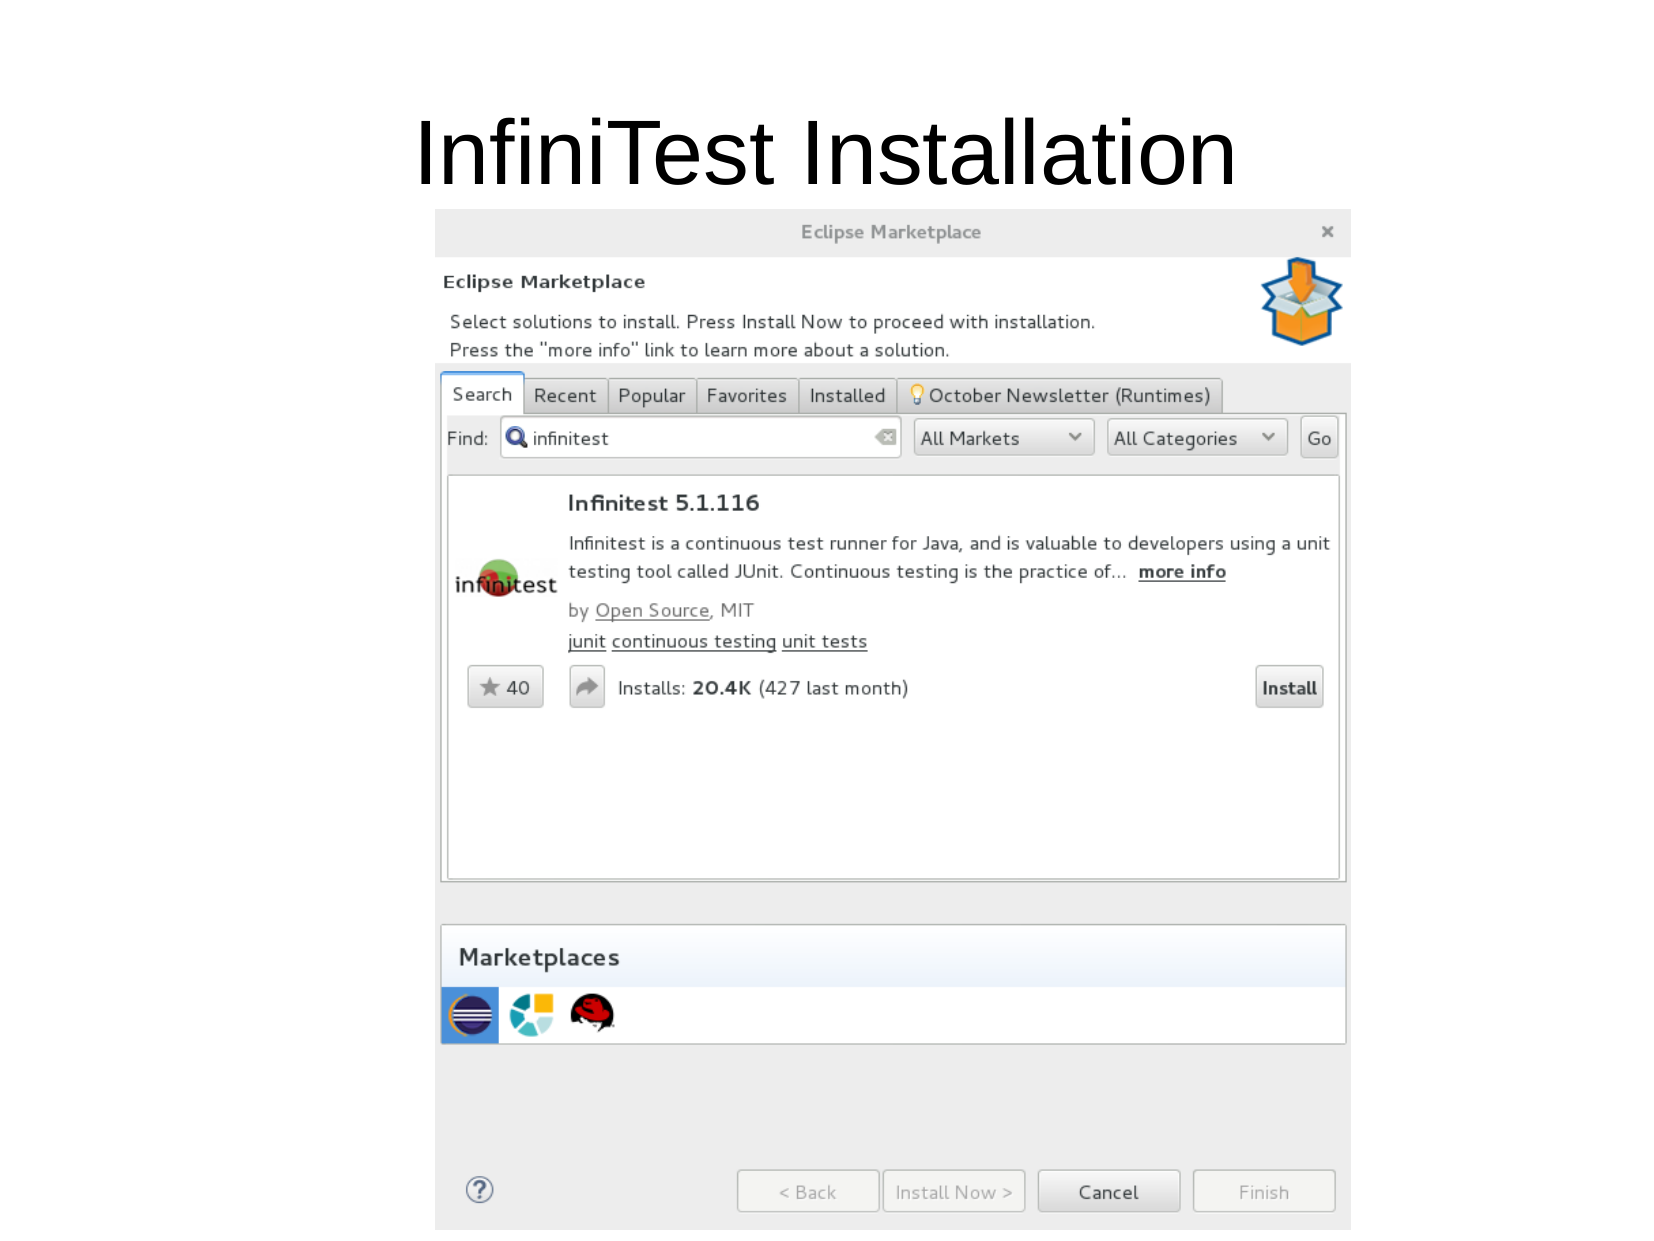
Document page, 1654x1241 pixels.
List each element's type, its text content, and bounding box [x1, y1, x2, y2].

title InfiniTest Installation [82, 49, 1571, 257]
picture [435, 209, 1351, 1230]
